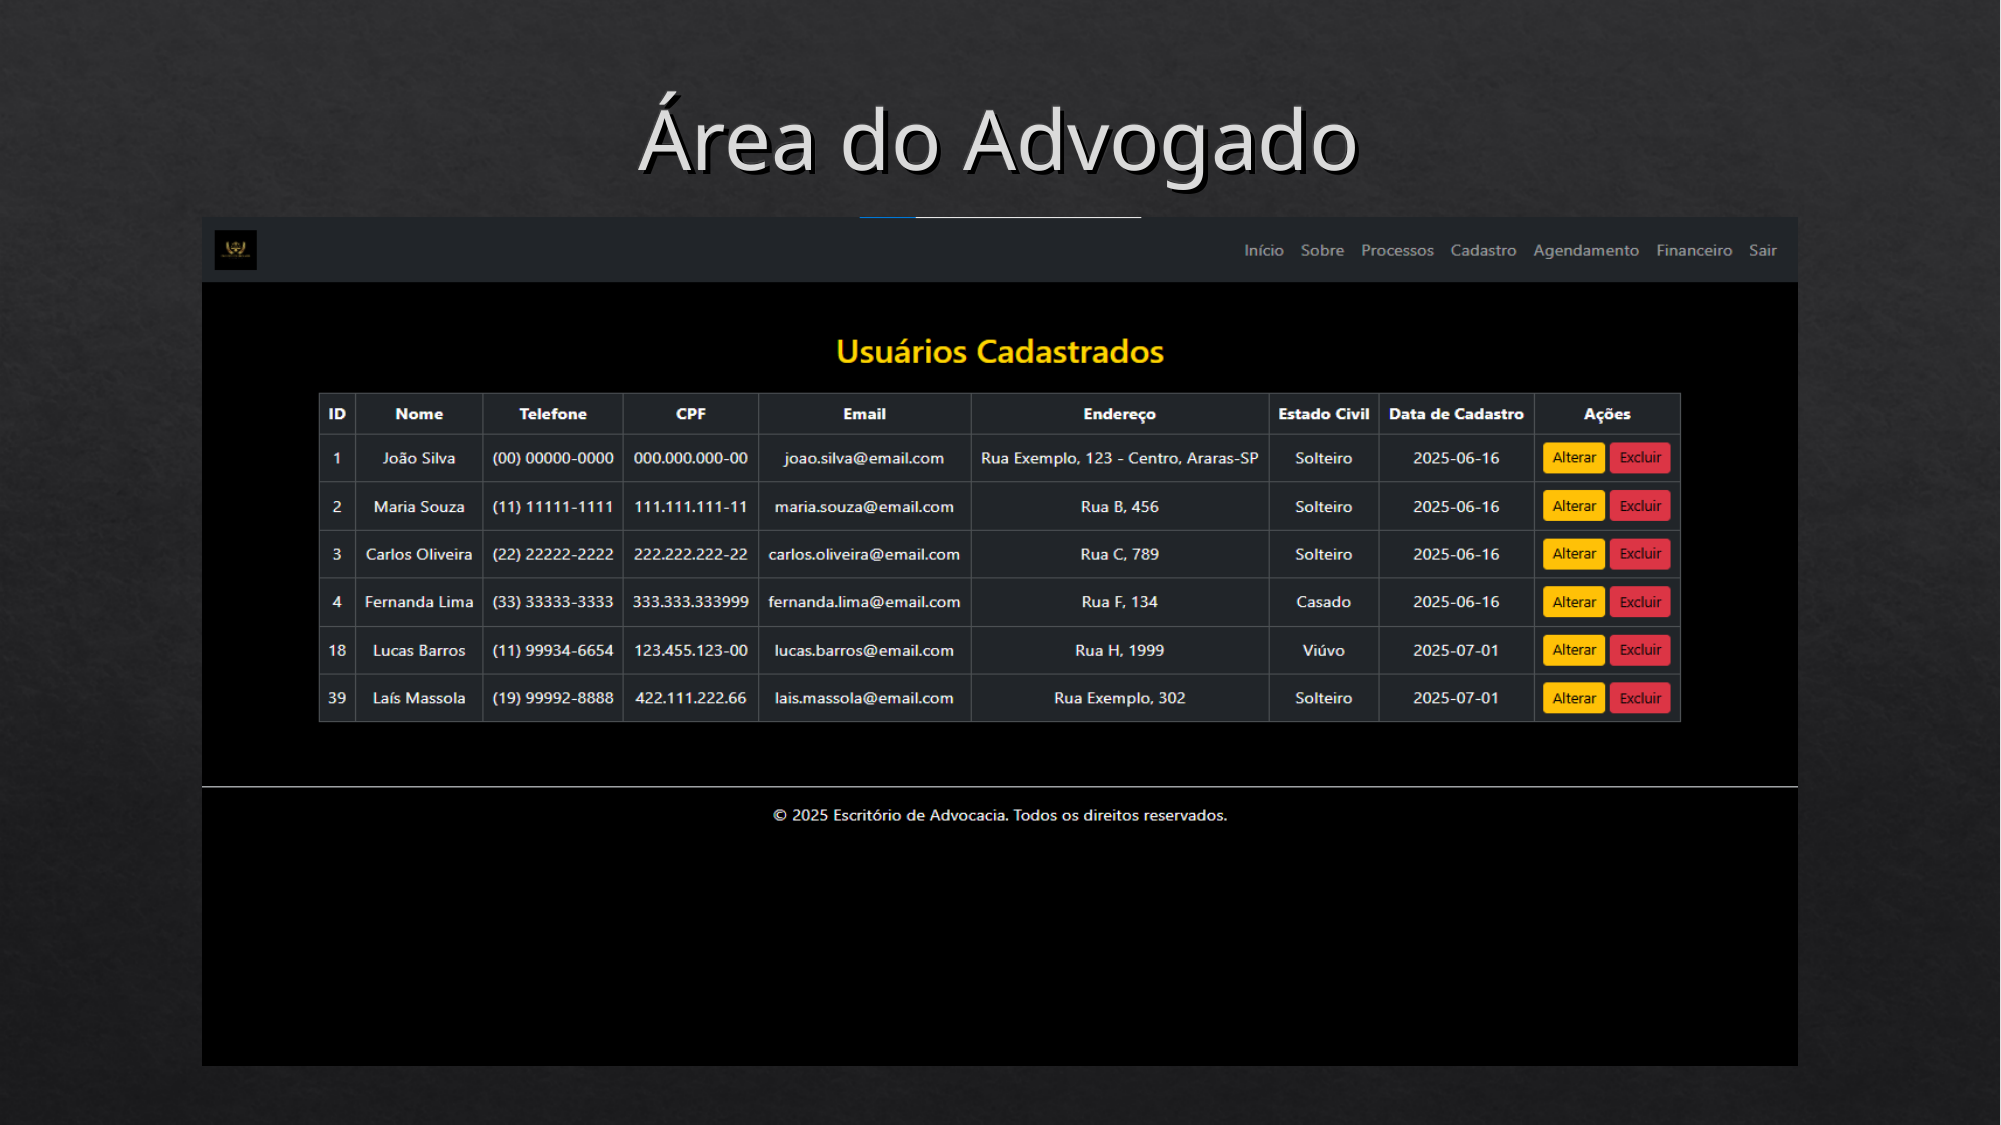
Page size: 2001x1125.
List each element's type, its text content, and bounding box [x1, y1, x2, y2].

title Área do Advogado [149, 57, 1849, 217]
picture [202, 217, 1798, 1066]
